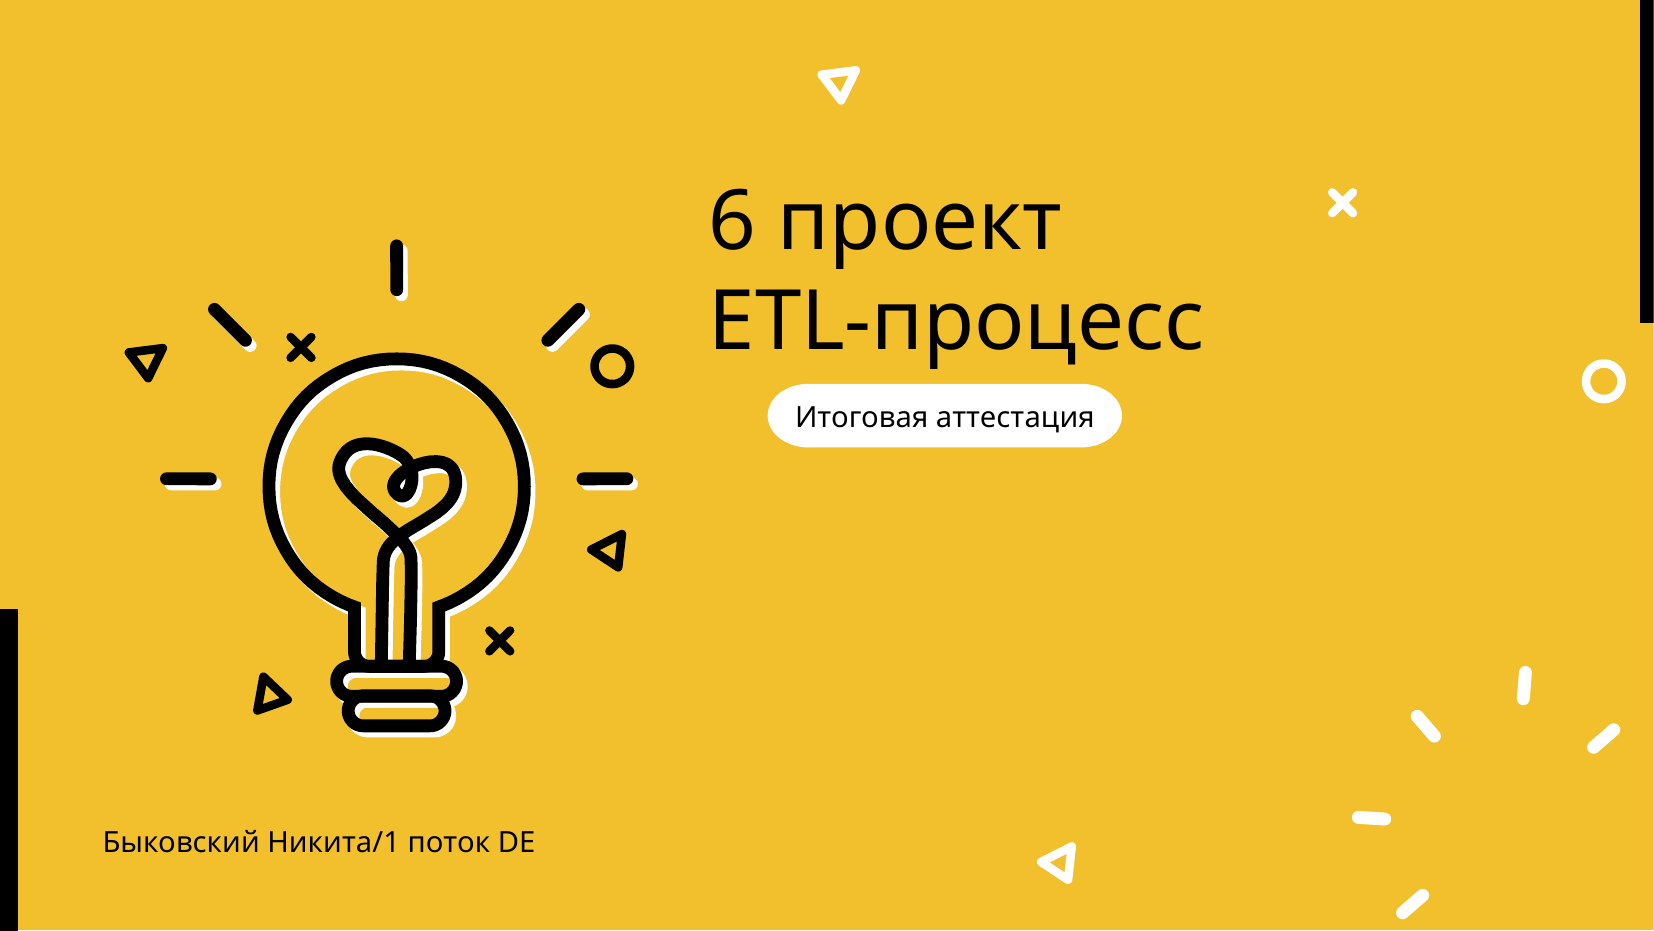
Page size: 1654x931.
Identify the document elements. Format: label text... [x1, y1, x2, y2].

title 6 проект ETL-процесс [708, 140, 1465, 492]
text_box Быковский Никита/1 поток DE [102, 800, 763, 881]
